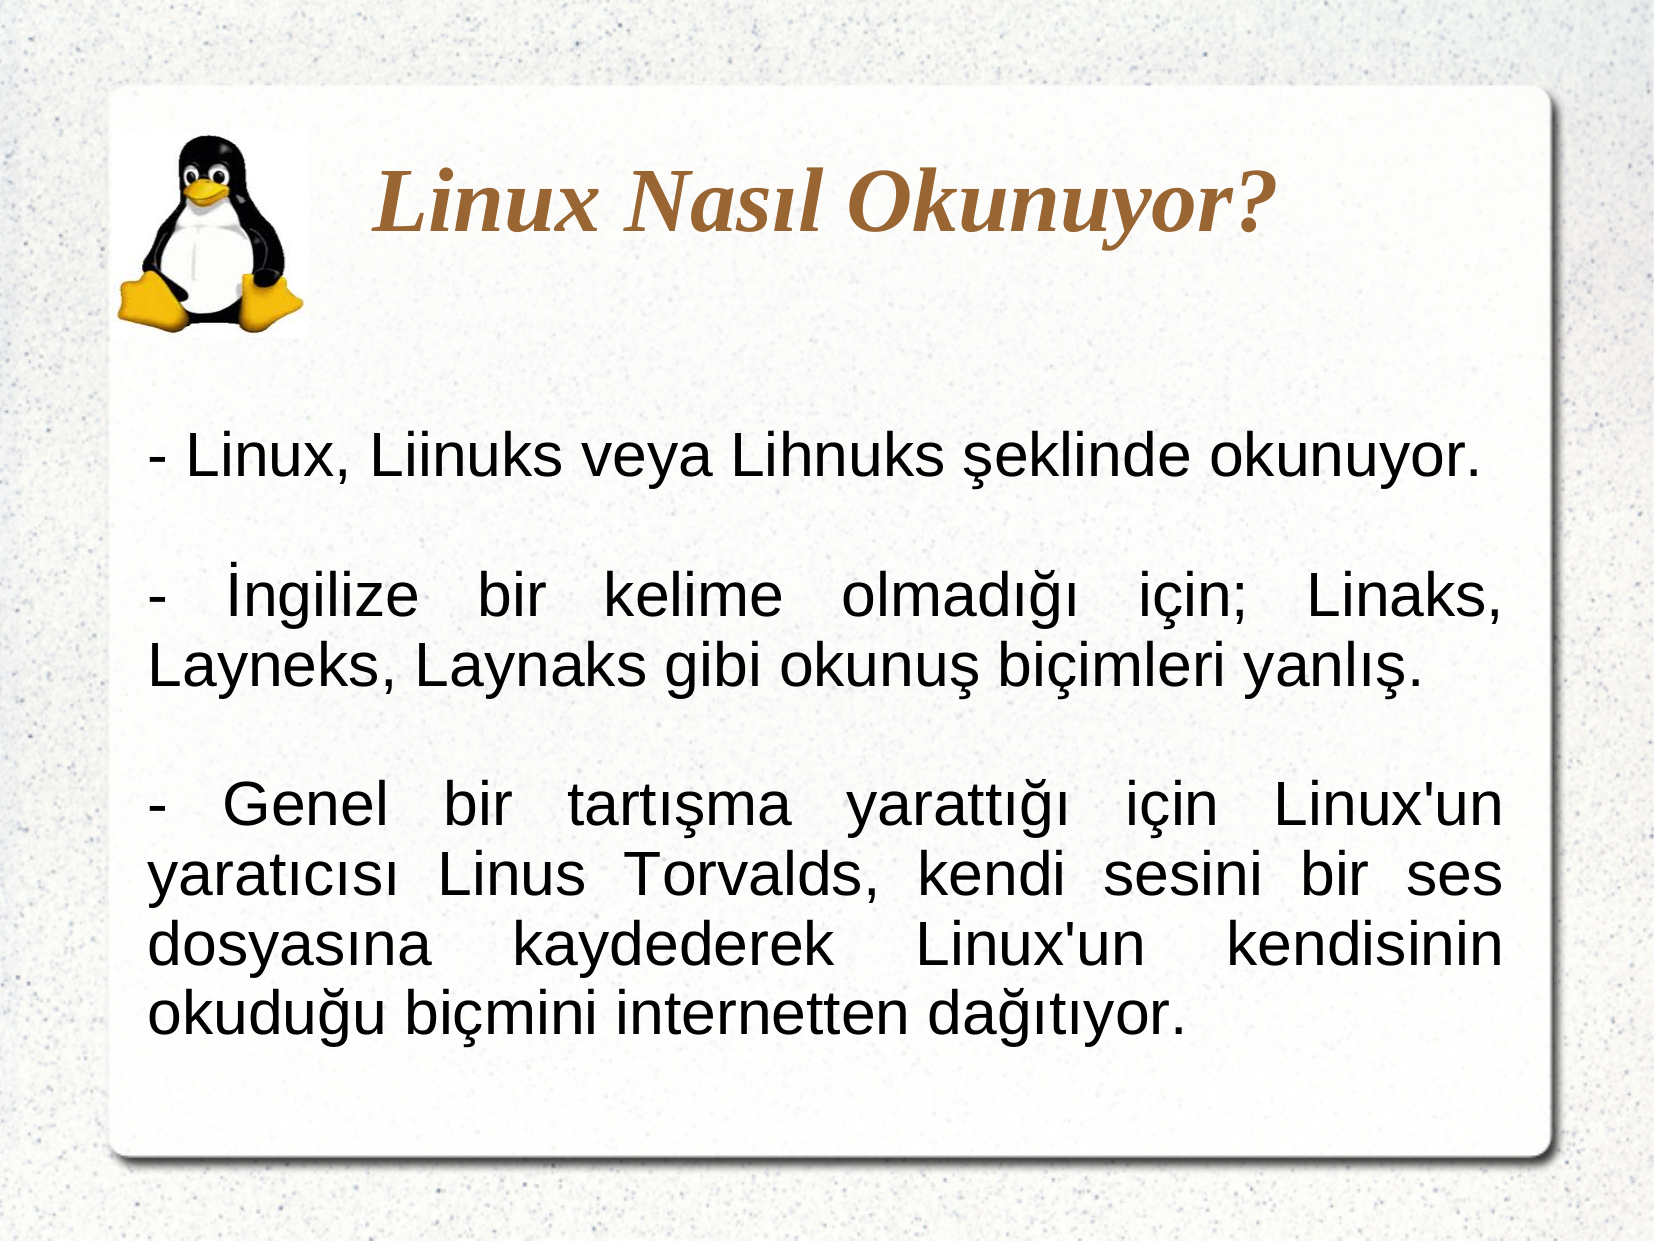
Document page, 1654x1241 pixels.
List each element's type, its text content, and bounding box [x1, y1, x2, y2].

subtitle - Linux, Liinuks veya Lihnuks şeklinde okunuyor. - İngilize bir kelime olmadığı için; Linaks, Layneks, Laynaks gibi okunuş biçimleri yanlış. - Genel bir tartışma yarattığı için Linux'un yaratıcısı Linus Torvalds, kendi sesini bir ses dosyasına kaydederek Linux'un kendisinin okuduğu biçmini internetten dağıtıyor. [147, 324, 1506, 1144]
picture [0, 0, 1654, 1241]
title Linux Nasıl Okunuyor? [118, 96, 1536, 304]
